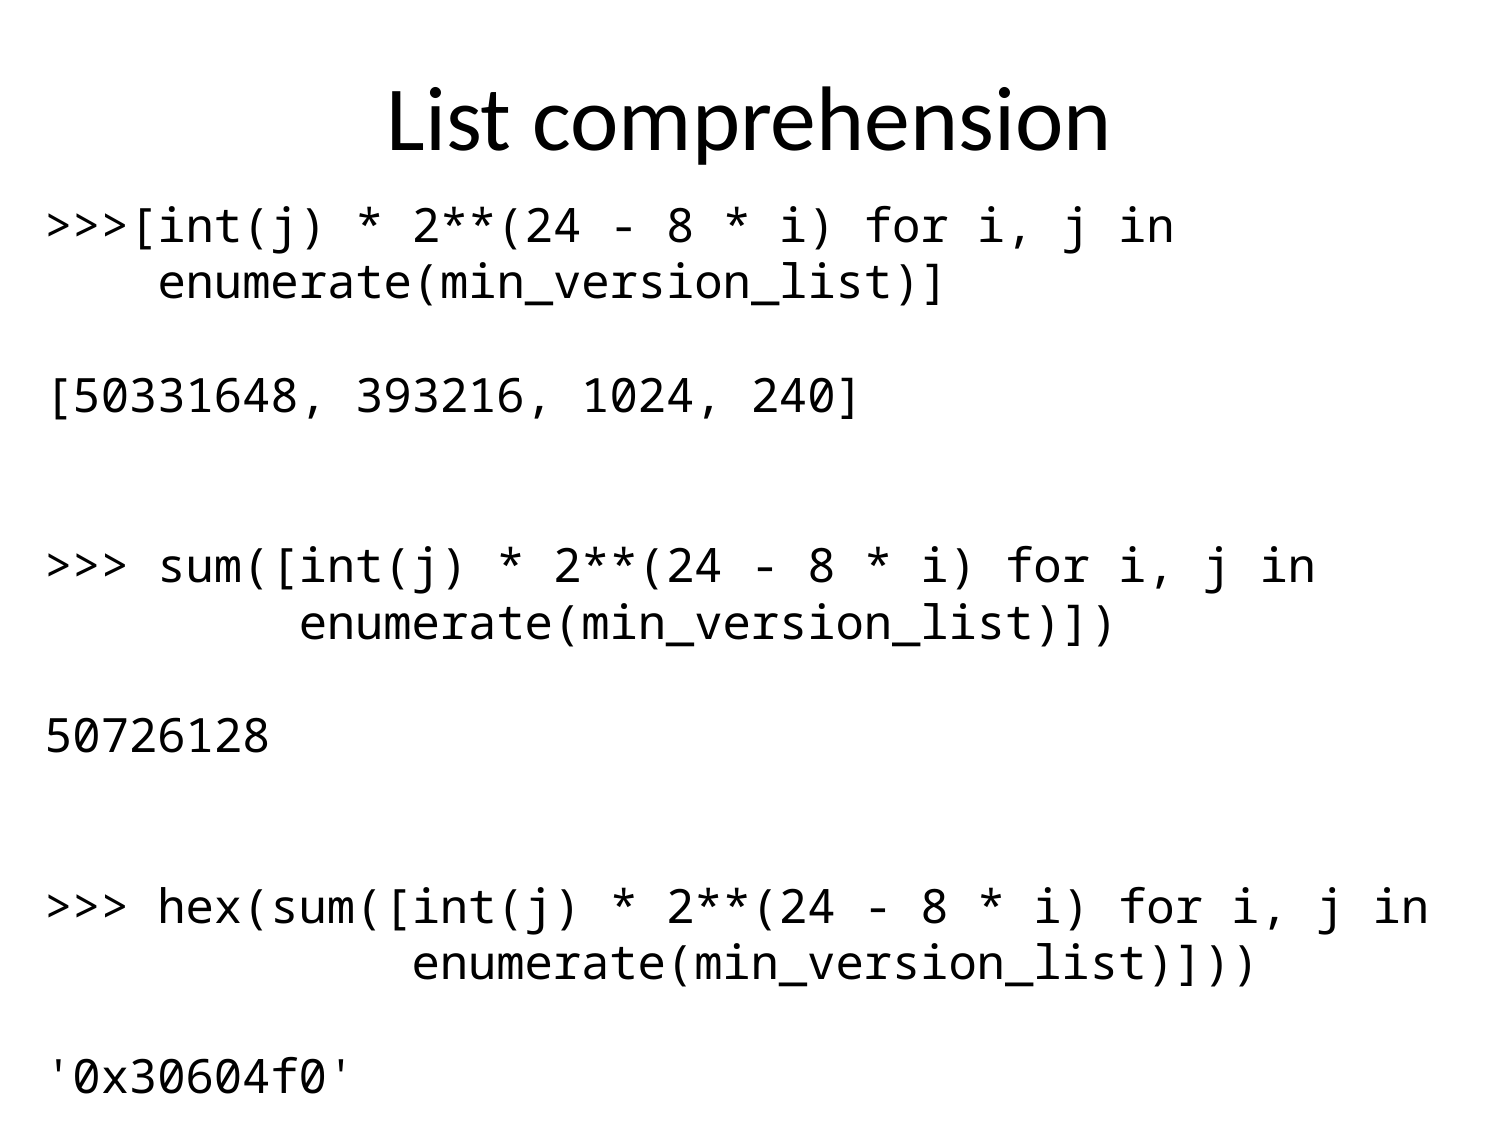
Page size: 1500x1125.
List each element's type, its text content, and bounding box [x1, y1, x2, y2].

title List comprehension [76, 30, 1424, 184]
text_box >>>[int(j) * 2**(24 - 8 * i) for i, j in enumerate(min_version_list)] [50331648, 393216, 1024, 240] >>> sum([int(j) * 2**(24 - 8 * i) for i, j in enumerate(min_version_list)]) 50726128 >>> hex(sum([int(j) * 2**(24 - 8 * i) for i, j in enumerate(min_version_list)])) '0x30604f0' [29, 184, 1500, 1114]
